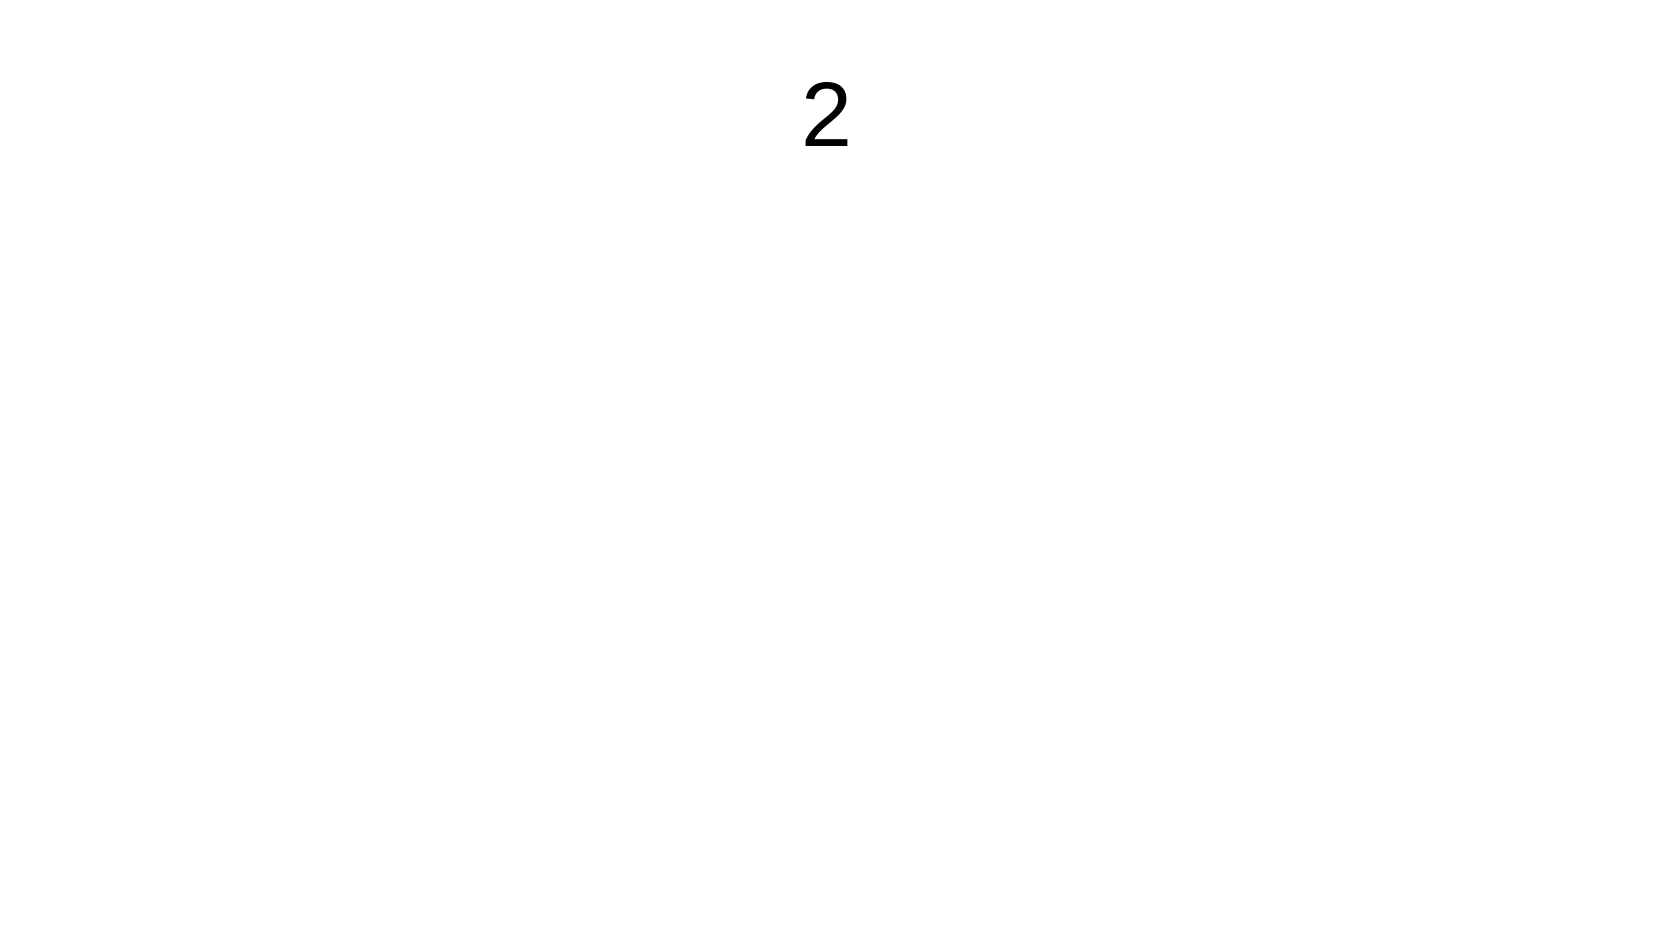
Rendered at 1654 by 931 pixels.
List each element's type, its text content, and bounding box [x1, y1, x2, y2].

title 2 [82, 37, 1571, 193]
